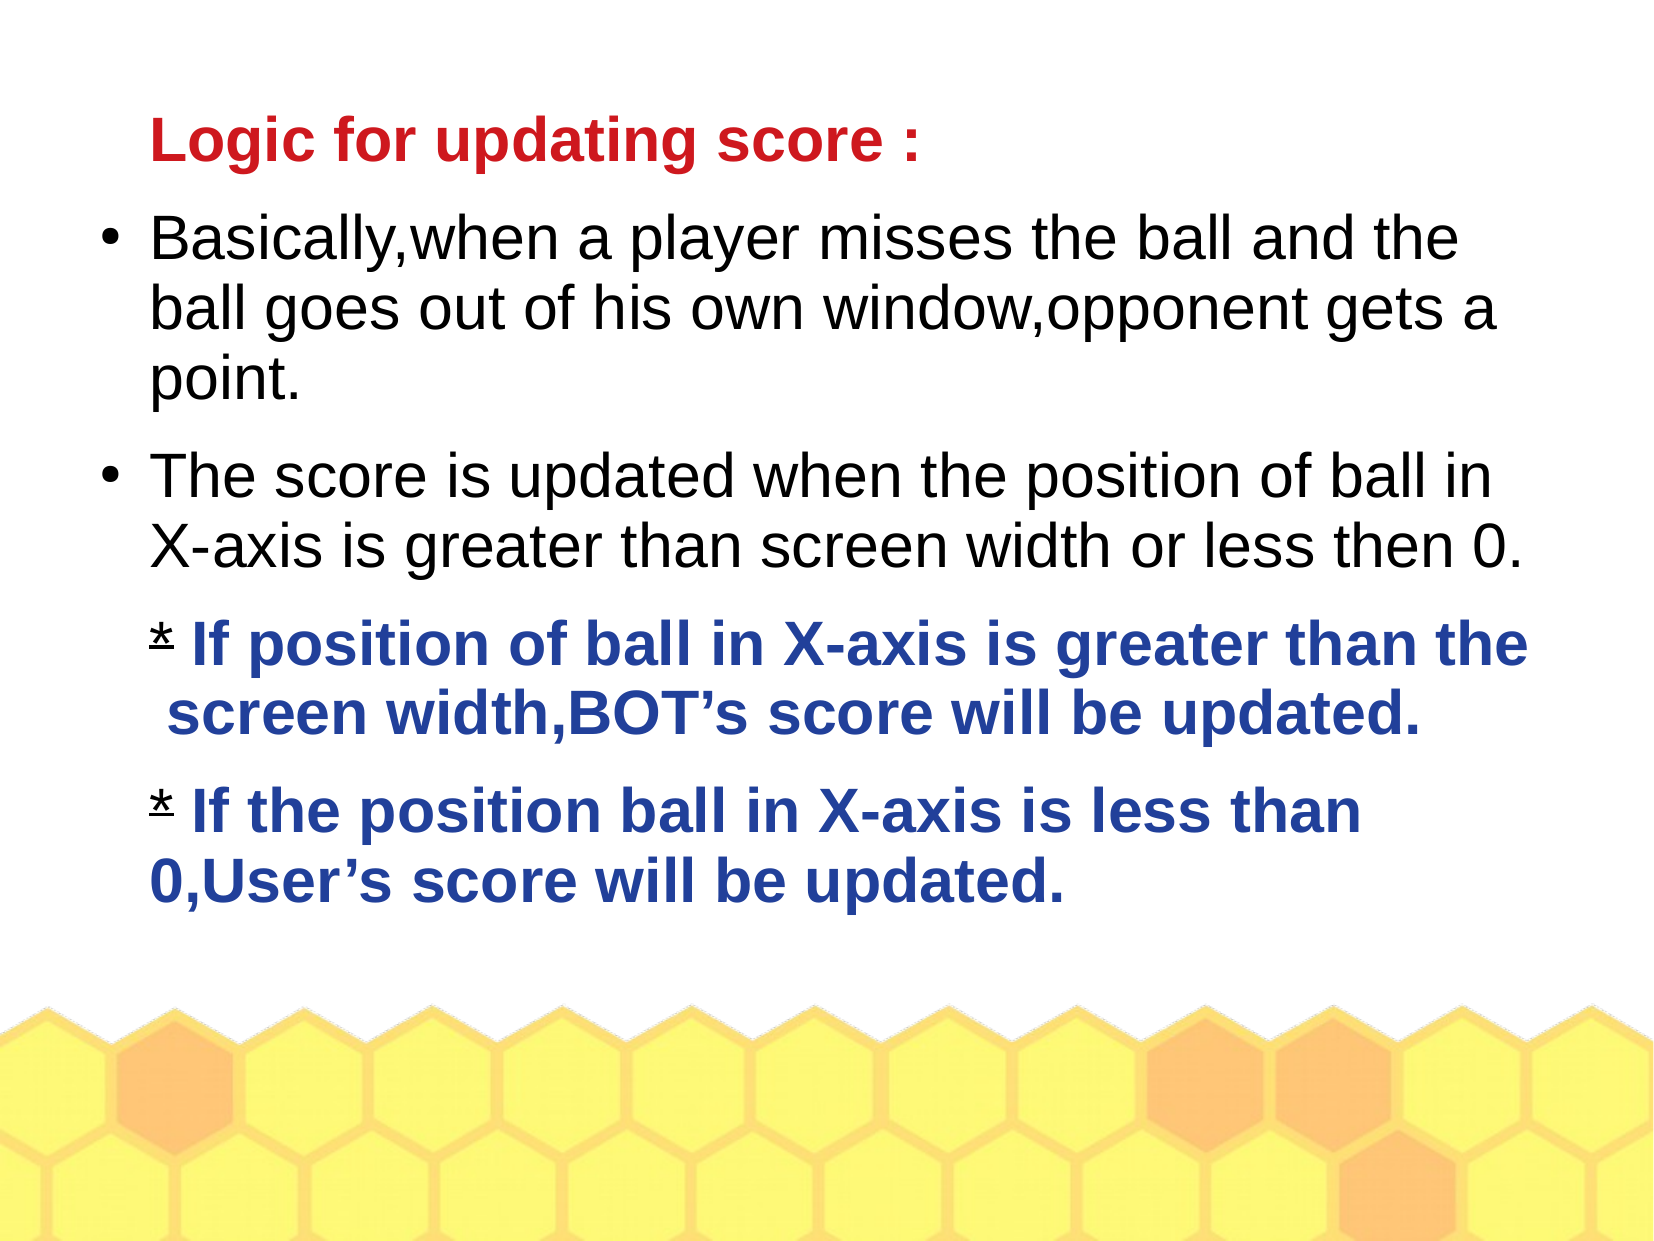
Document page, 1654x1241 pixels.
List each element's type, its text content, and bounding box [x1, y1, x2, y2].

list Logic for updating score : Basically,when a player misses the ball and the ball goes out of his own window,opponent gets a point. The score is updated when the position of ball in X-axis is greater than screen width or less then 0. * If position of ball in X-axis is greater than the screen width,BOT’s score will be updated. * If the position ball in X-axis is less than 0,User’s score will be updated. [82, 105, 1576, 1010]
picture [0, 1001, 1654, 1241]
